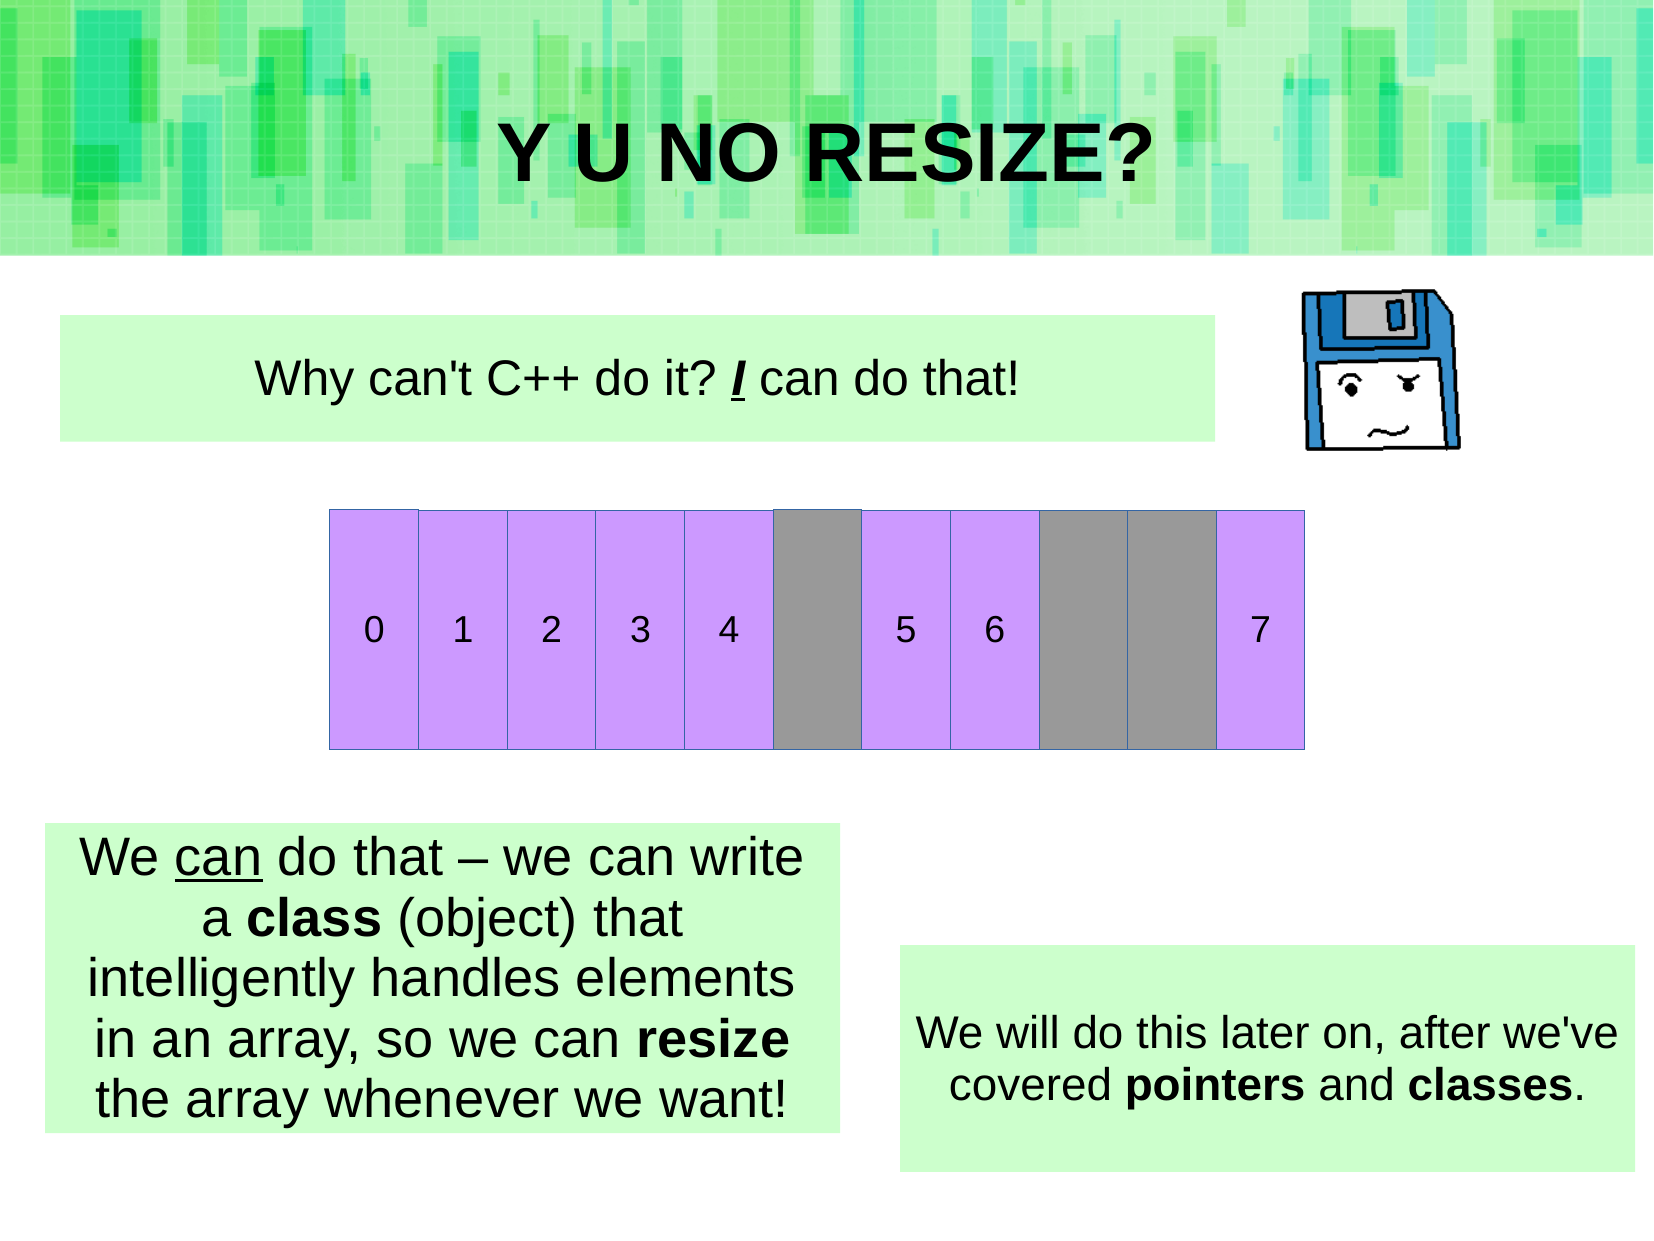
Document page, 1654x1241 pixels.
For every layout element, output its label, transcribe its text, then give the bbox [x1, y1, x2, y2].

text_box 1 [419, 510, 507, 750]
text_box 7 [1216, 510, 1305, 750]
text_box We will do this later on, after we've covered pointers and classes. [900, 945, 1636, 1172]
text_box [1039, 510, 1216, 750]
title Y U NO RESIZE? [82, 49, 1571, 257]
text_box 6 [950, 510, 1039, 750]
text_box 2 [507, 510, 595, 750]
text_box 0 [329, 509, 419, 750]
text_box Why can't C++ do it? I can do that! [60, 315, 1216, 442]
text_box We can do that – we can write a class (object) that intelligently handles elements in an array, so we can resize the array whenever we want! [45, 823, 841, 1134]
text_box 3 [595, 510, 684, 750]
text_box 5 [861, 510, 950, 750]
text_box 4 [684, 510, 773, 750]
text_box [773, 509, 862, 750]
picture [0, 0, 1654, 1241]
